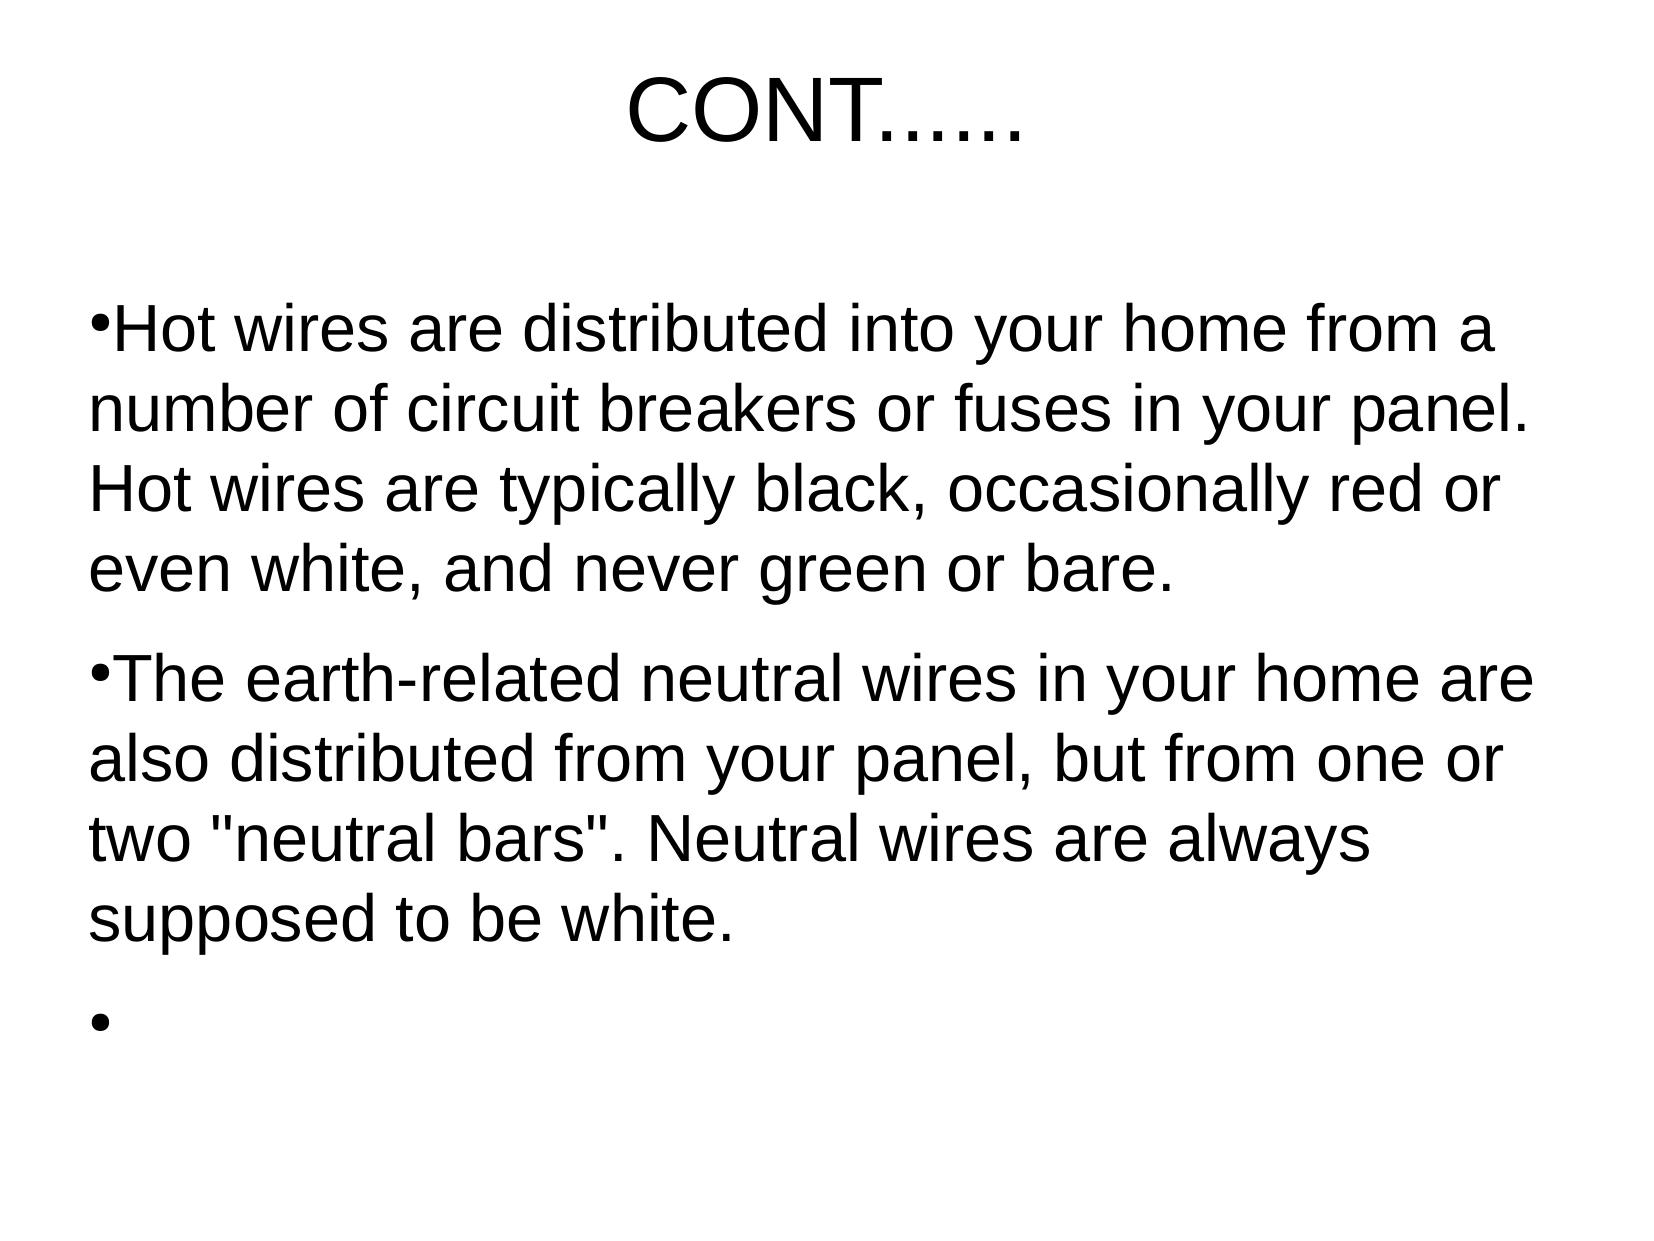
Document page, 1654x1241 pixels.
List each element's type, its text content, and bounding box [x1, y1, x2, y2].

title CONT...... [82, 49, 1571, 257]
list Hot wires are distributed into your home from a number of circuit breakers or fuses in your panel. Hot wires are typically black, occasionally red or even white, and never green or bare. The earth-related neutral wires in your home are also distributed from your panel, but from one or two "neutral bars". Neutral wires are always supposed to be white. [88, 284, 1577, 1092]
